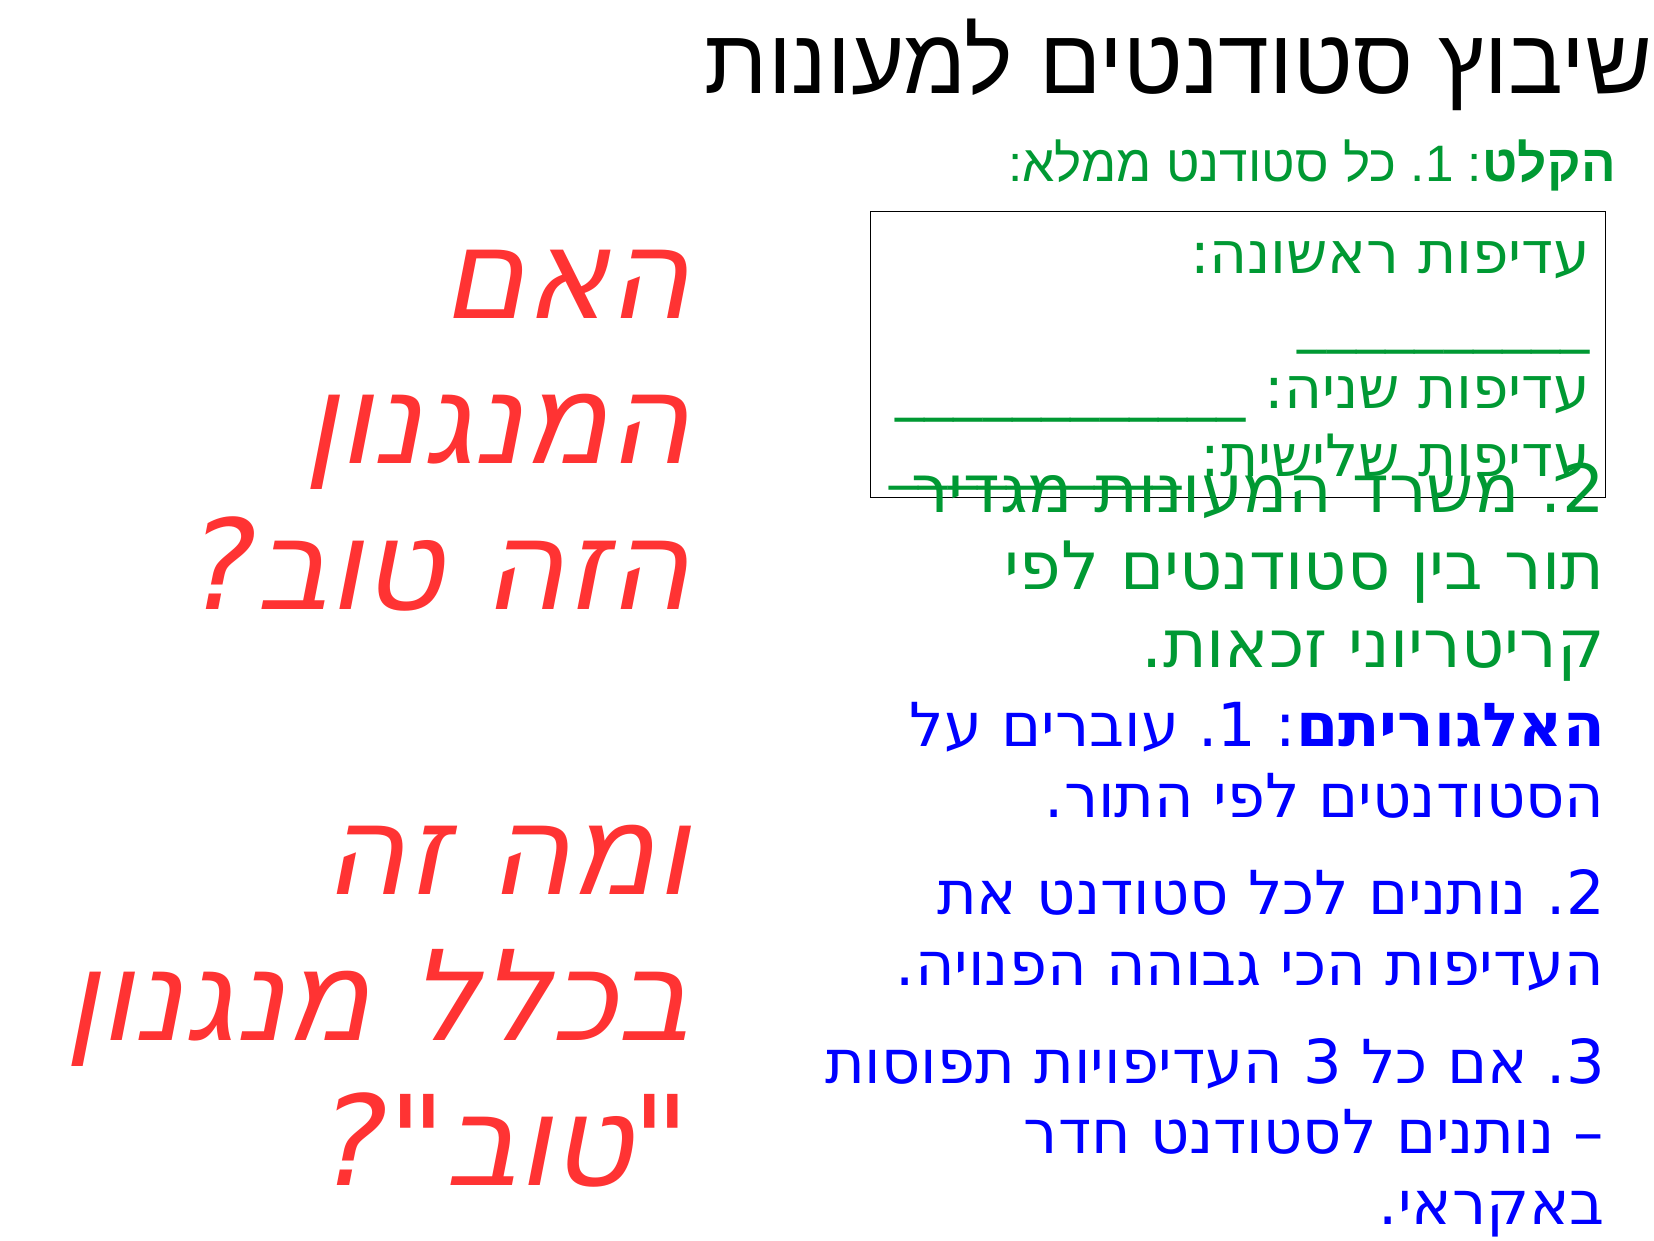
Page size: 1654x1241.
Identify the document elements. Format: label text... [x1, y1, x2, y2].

title שיבוץ סטודנטים למעונות [165, 0, 1654, 166]
text_box 2. משרד המעונות מגדיר תור בין סטודנטים לפי קריטריוני זכאות. [908, 450, 1606, 690]
text_box עדיפות ראשונה: __________ עדיפות שניה: ____________ עדיפות שלישית: __________ [870, 211, 1606, 498]
list הקלט: 1. כל סטודנט ממלא: [870, 135, 1616, 226]
list האלגוריתם: 1. עוברים על הסטודנטים לפי התור. 2. נותנים לכל סטודנט את העדיפות הכי גבוהה הפנויה. 3. אם כל 3 העדיפויות תפוסות – נותנים לסטודנט חדר באקראי. [810, 690, 1606, 1241]
text_box האם המנגנון הזה טוב? ומה זה בכלל מנגנון "טוב"? [45, 195, 706, 1223]
